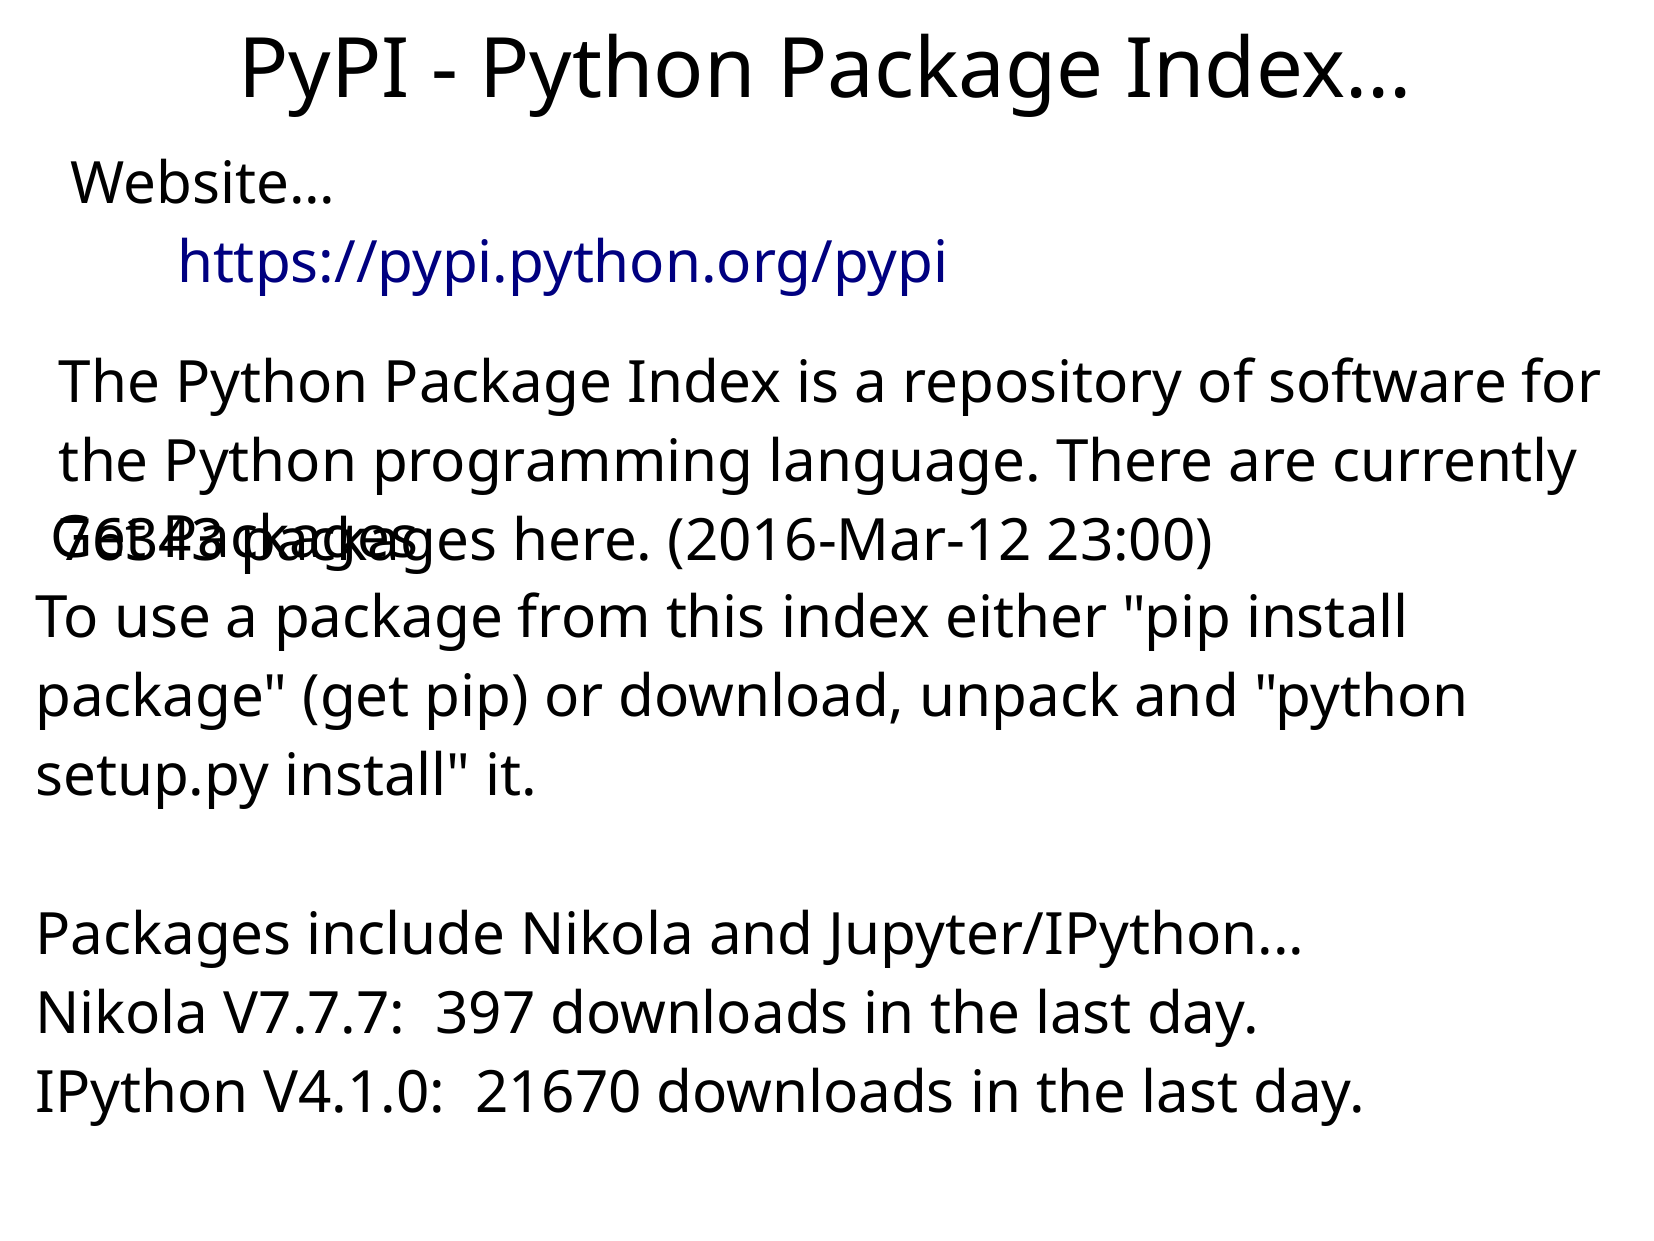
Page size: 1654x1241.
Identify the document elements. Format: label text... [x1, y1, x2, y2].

text_box Website... https://pypi.python.org/pypi [35, 163, 1619, 357]
title PyPI - Python Package Index... [94, 11, 1583, 119]
text_box The Python Package Index is a repository of software for the Python programming language. There are currently 76343 packages here. (2016-Mar-12 23:00) [23, 362, 1607, 556]
text_box Get Packages To use a package from this index either "pip install package" (get pip) or download, unpack and "python setup.py install" it. Packages include Nikola and Jupyter/IPython... Nikola V7.7.7: 397 downloads in the last day. IPython V4.1.0: 21670 downloads in the last day. [0, 602, 1583, 1182]
